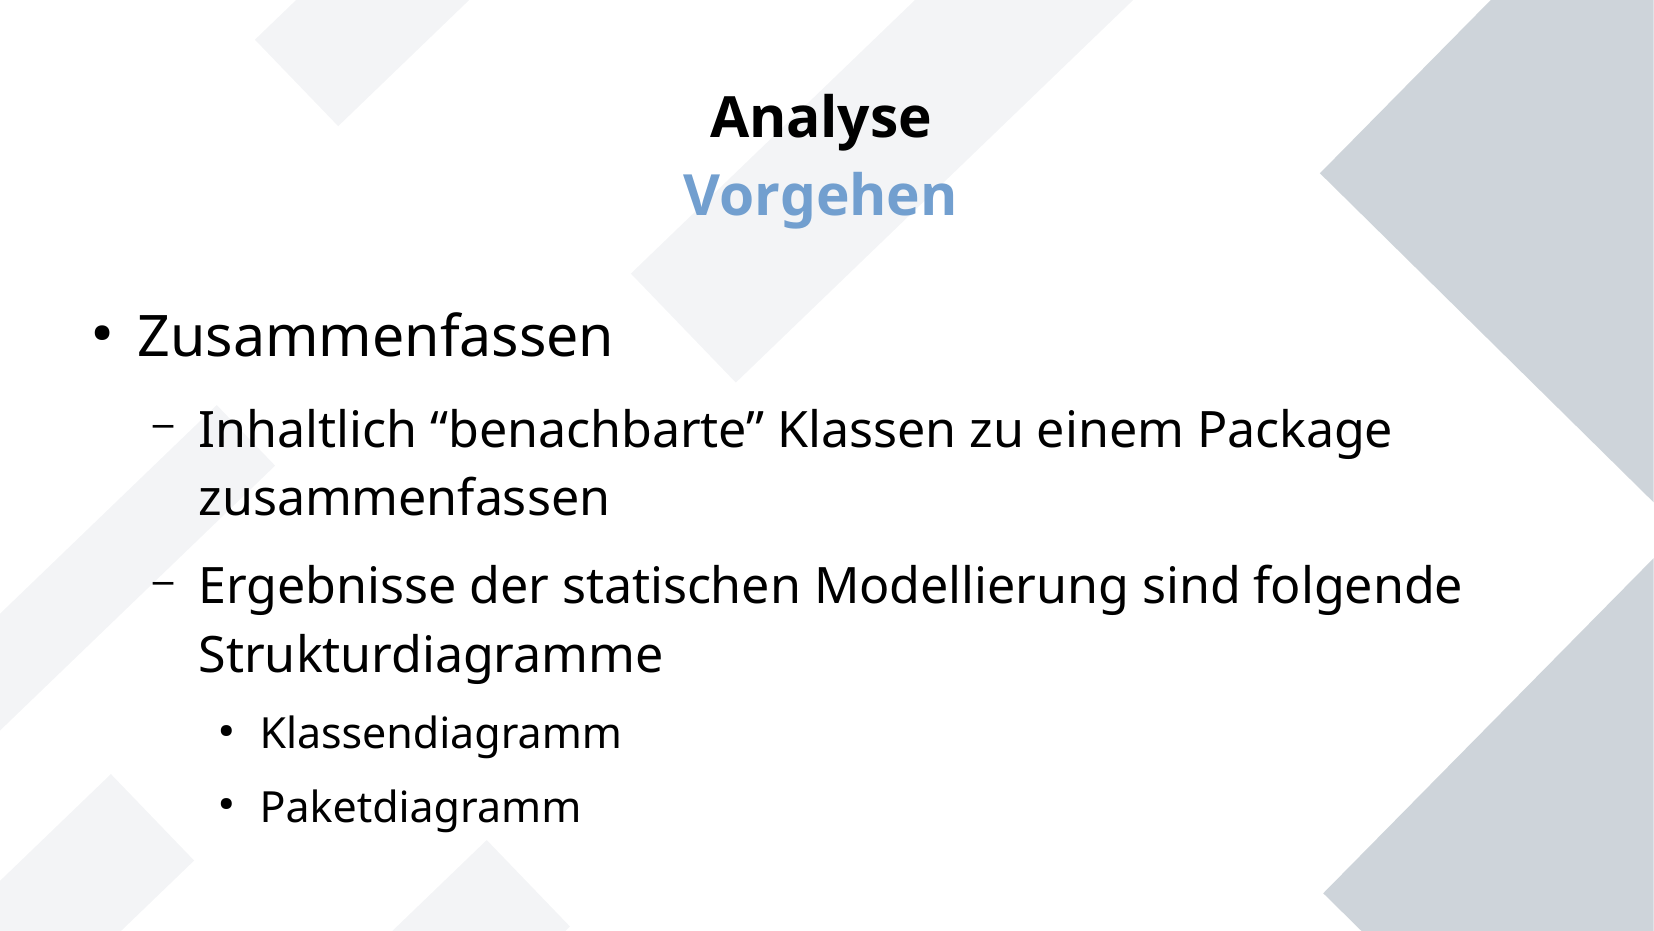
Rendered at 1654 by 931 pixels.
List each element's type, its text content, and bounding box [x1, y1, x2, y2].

title Analyse Vorgehen [76, 76, 1565, 233]
list Zusammenfassen Inhaltlich “benachbarte” Klassen zu einem Package zusammenfassen Ergebnisse der statischen Modellierung sind folgende Strukturdiagramme Klassendiagramm Paketdiagramm [76, 295, 1565, 835]
